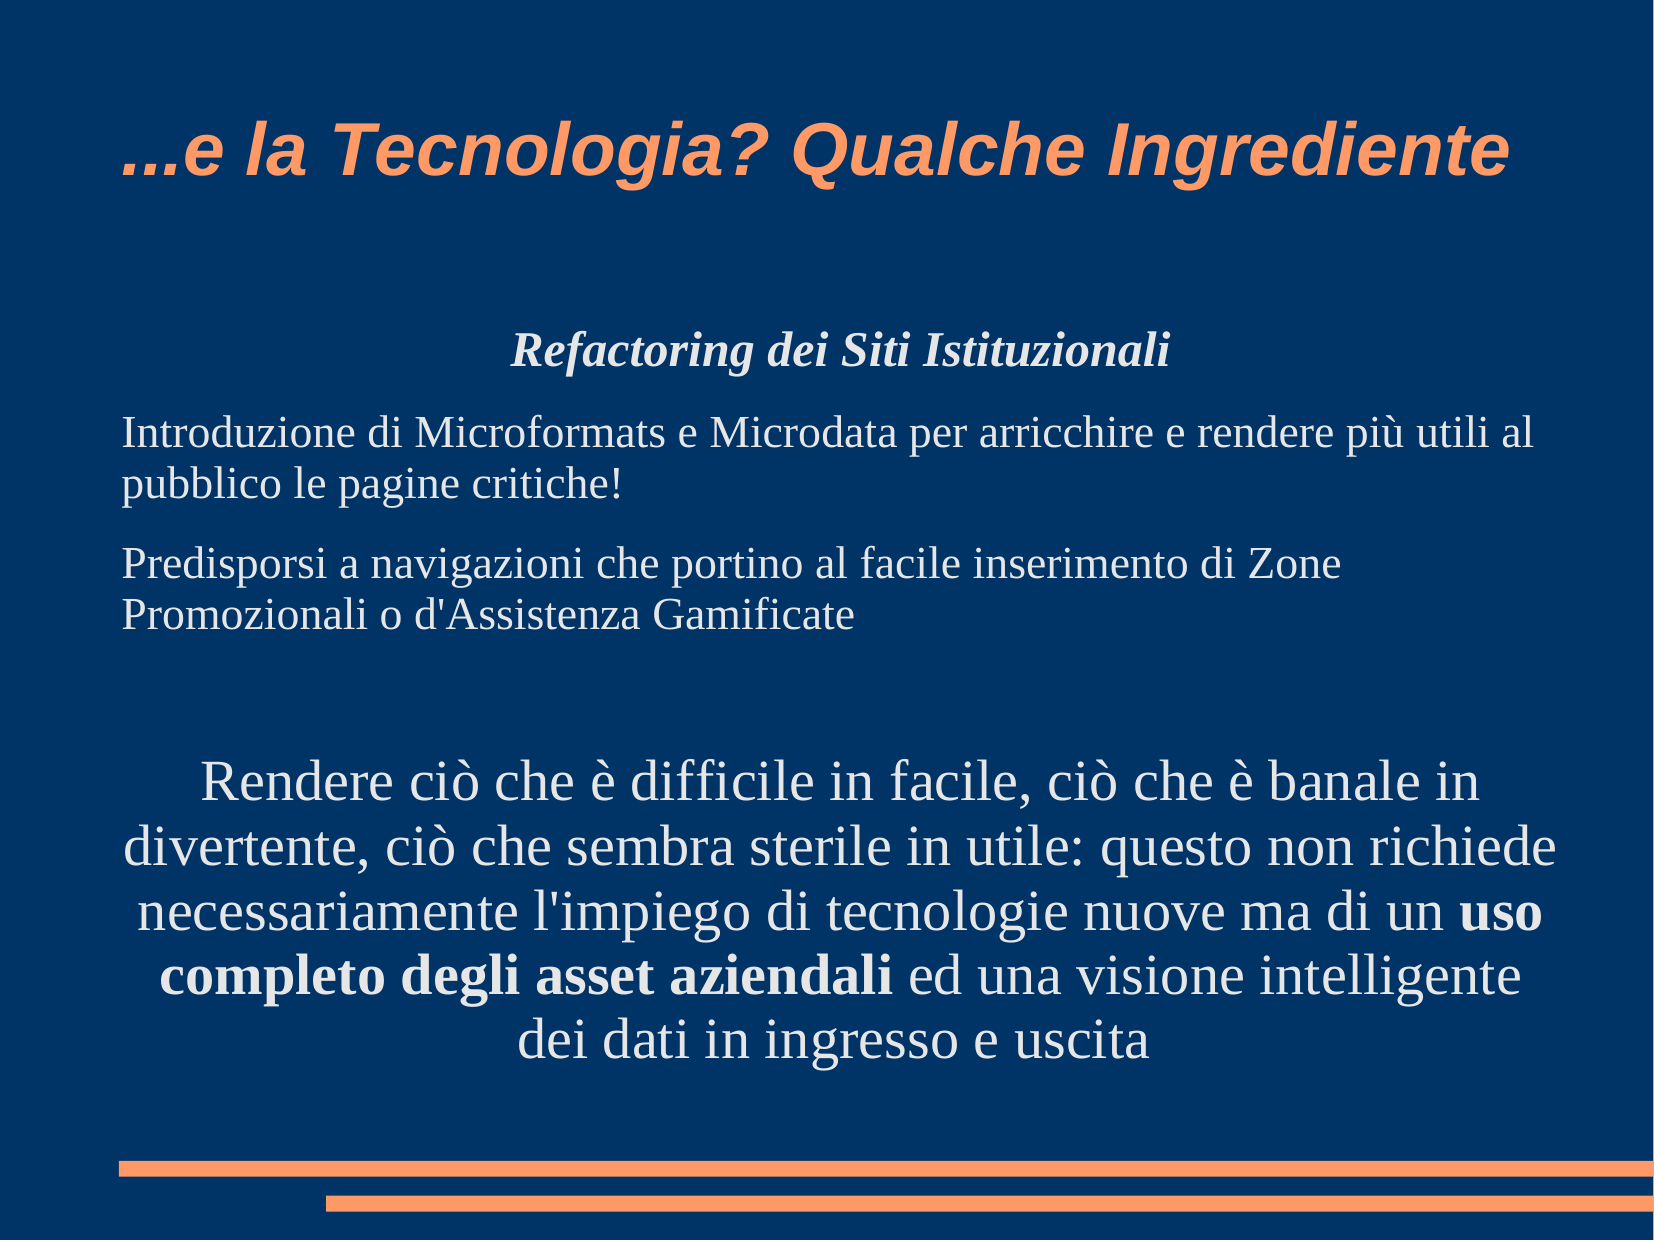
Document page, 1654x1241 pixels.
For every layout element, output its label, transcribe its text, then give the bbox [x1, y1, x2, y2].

list Refactoring dei Siti Istituzionali Introduzione di Microformats e Microdata per arricchire e rendere più utili al pubblico le pagine critiche! Predisporsi a navigazioni che portino al facile inserimento di Zone Promozionali o d'Assistenza Gamificate Rendere ciò che è difficile in facile, ciò che è banale in divertente, ciò che sembra sterile in utile: questo non richiede necessariamente l'impiego di tecnologie nuove ma di un uso completo degli asset aziendali ed una visione intelligente dei dati in ingresso e uscita [121, 322, 1561, 1132]
title ...e la Tecnologia? Qualche Ingrediente [121, 46, 1534, 254]
